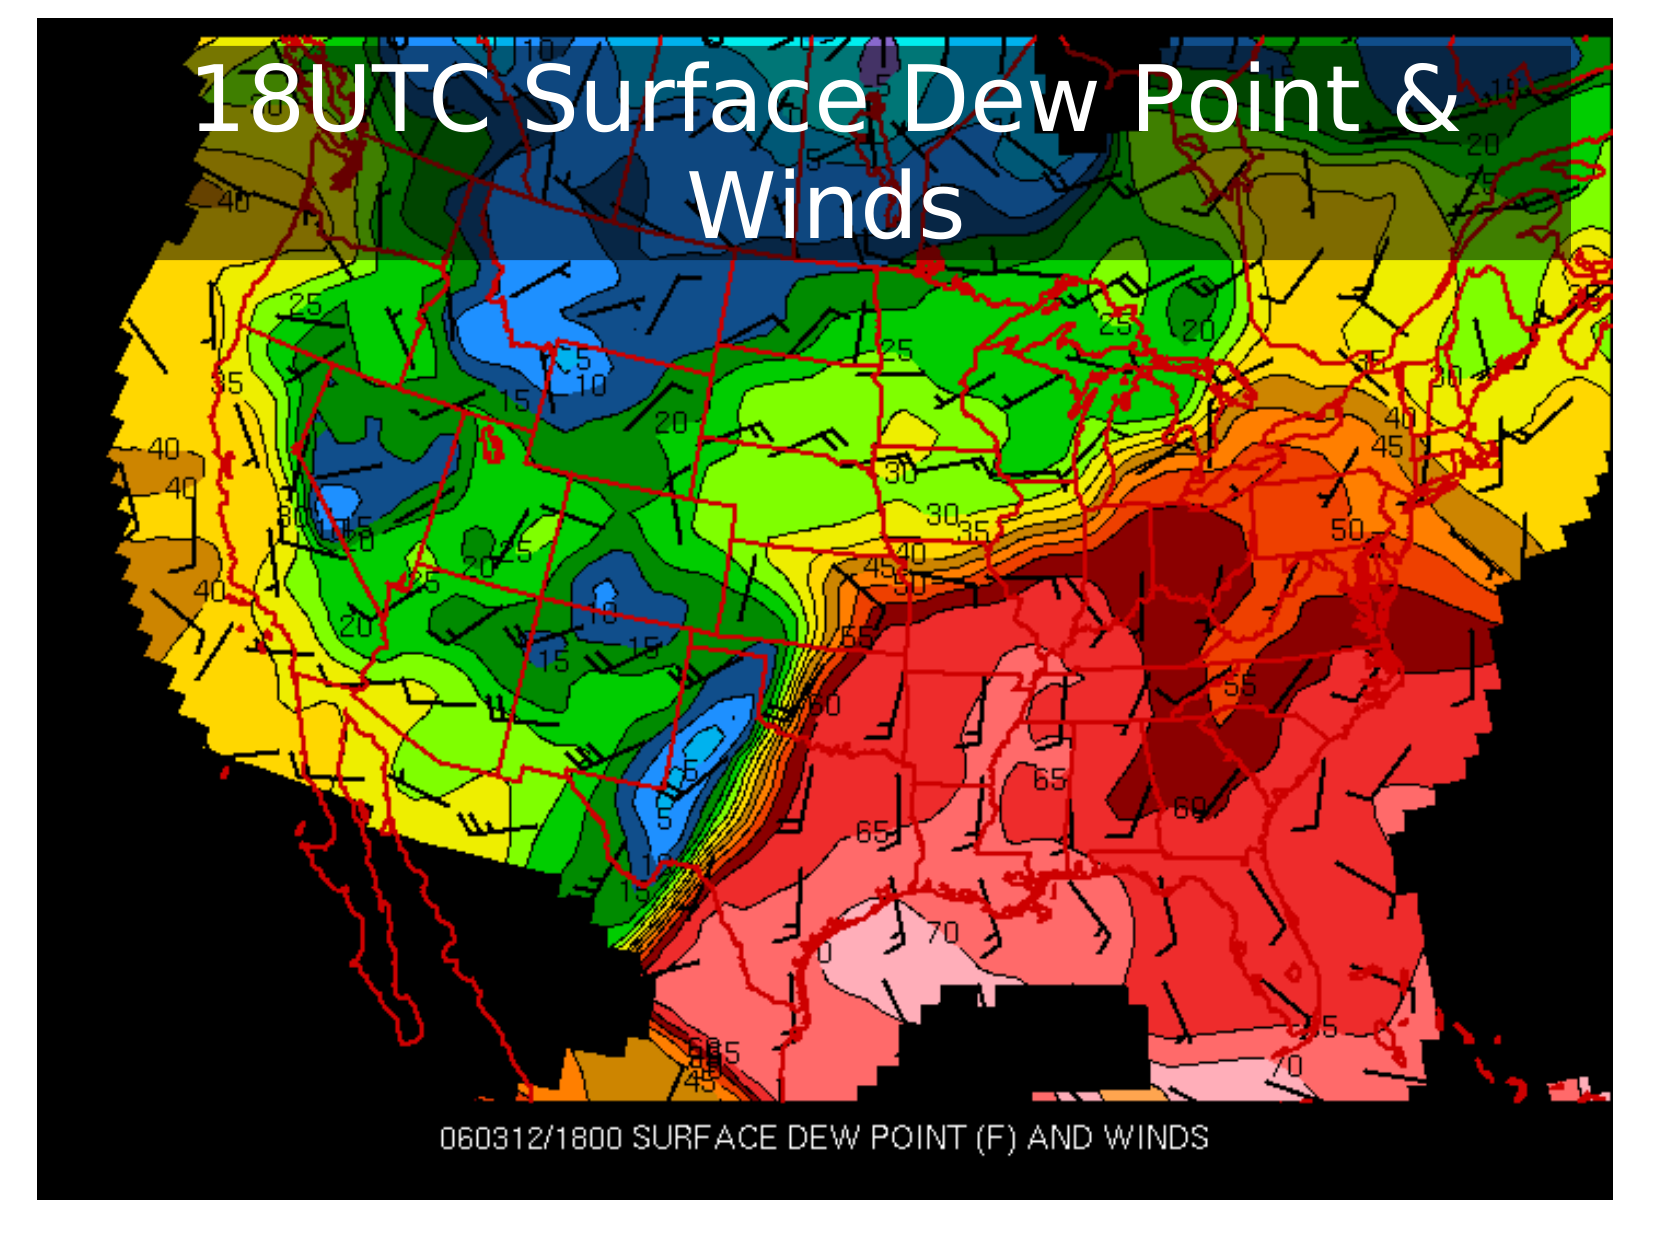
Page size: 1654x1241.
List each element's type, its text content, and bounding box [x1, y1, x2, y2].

title 18UTC Surface Dew Point & Winds [82, 45, 1571, 261]
picture [37, 18, 1613, 1201]
